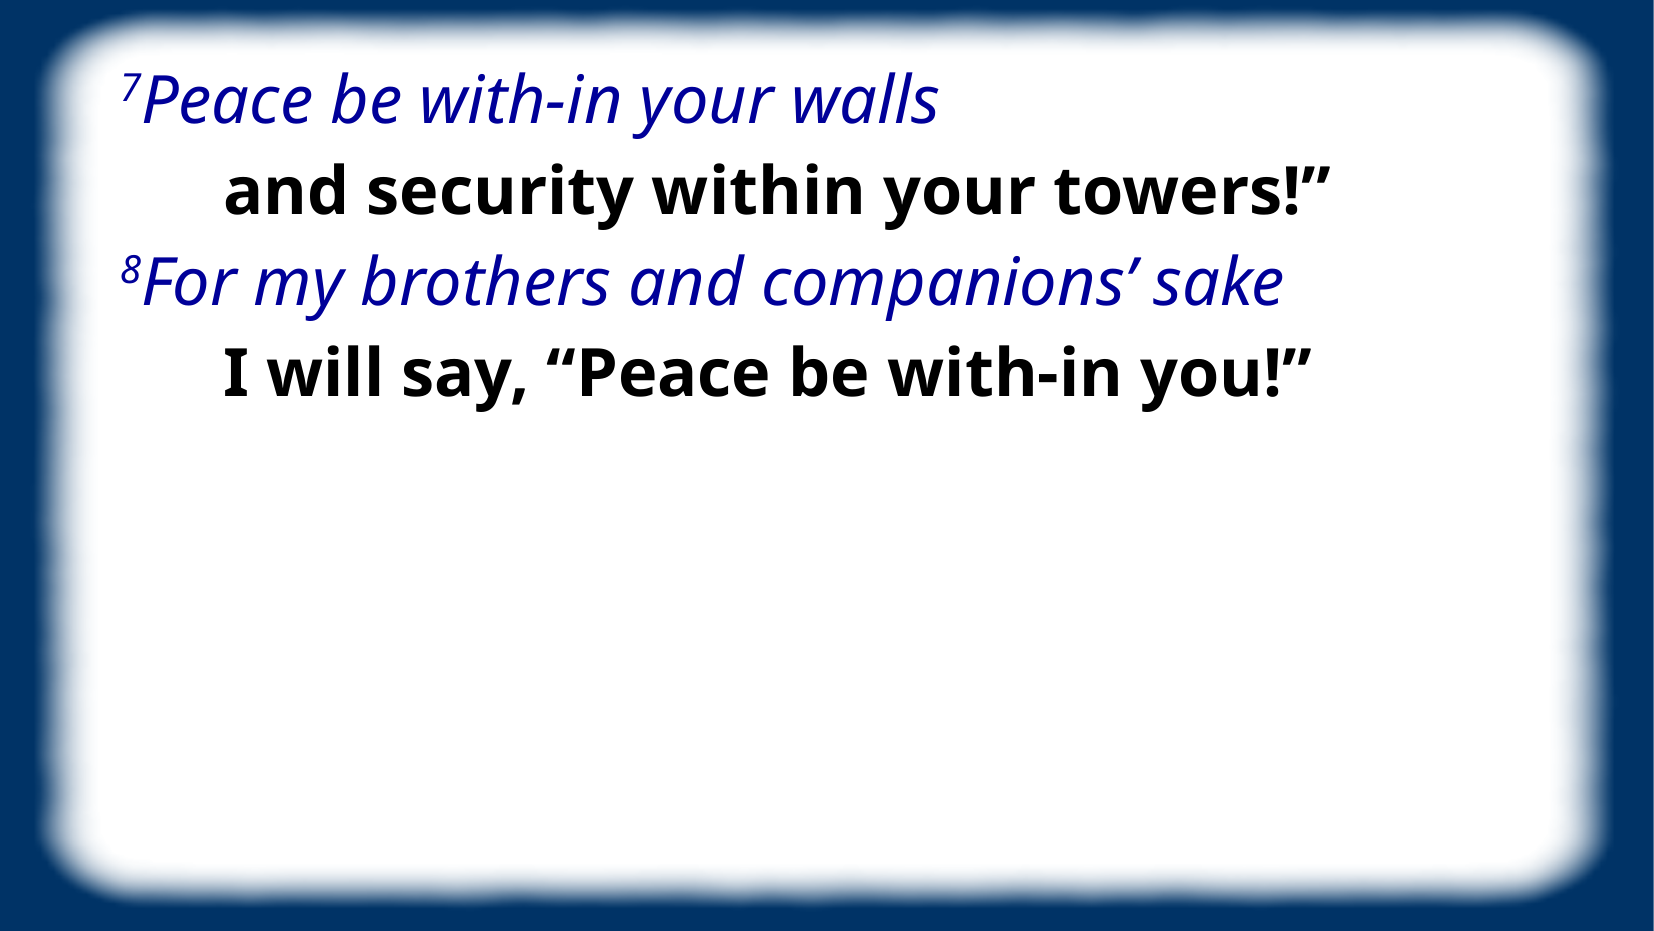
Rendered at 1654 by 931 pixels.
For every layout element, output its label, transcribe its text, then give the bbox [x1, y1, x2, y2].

text_box 7Peace be with-in your walls and security within your towers!” 8For my brothers and companions’ sake I will say, “Peace be with-in you!” [105, 45, 1561, 415]
picture [0, 0, 1654, 931]
